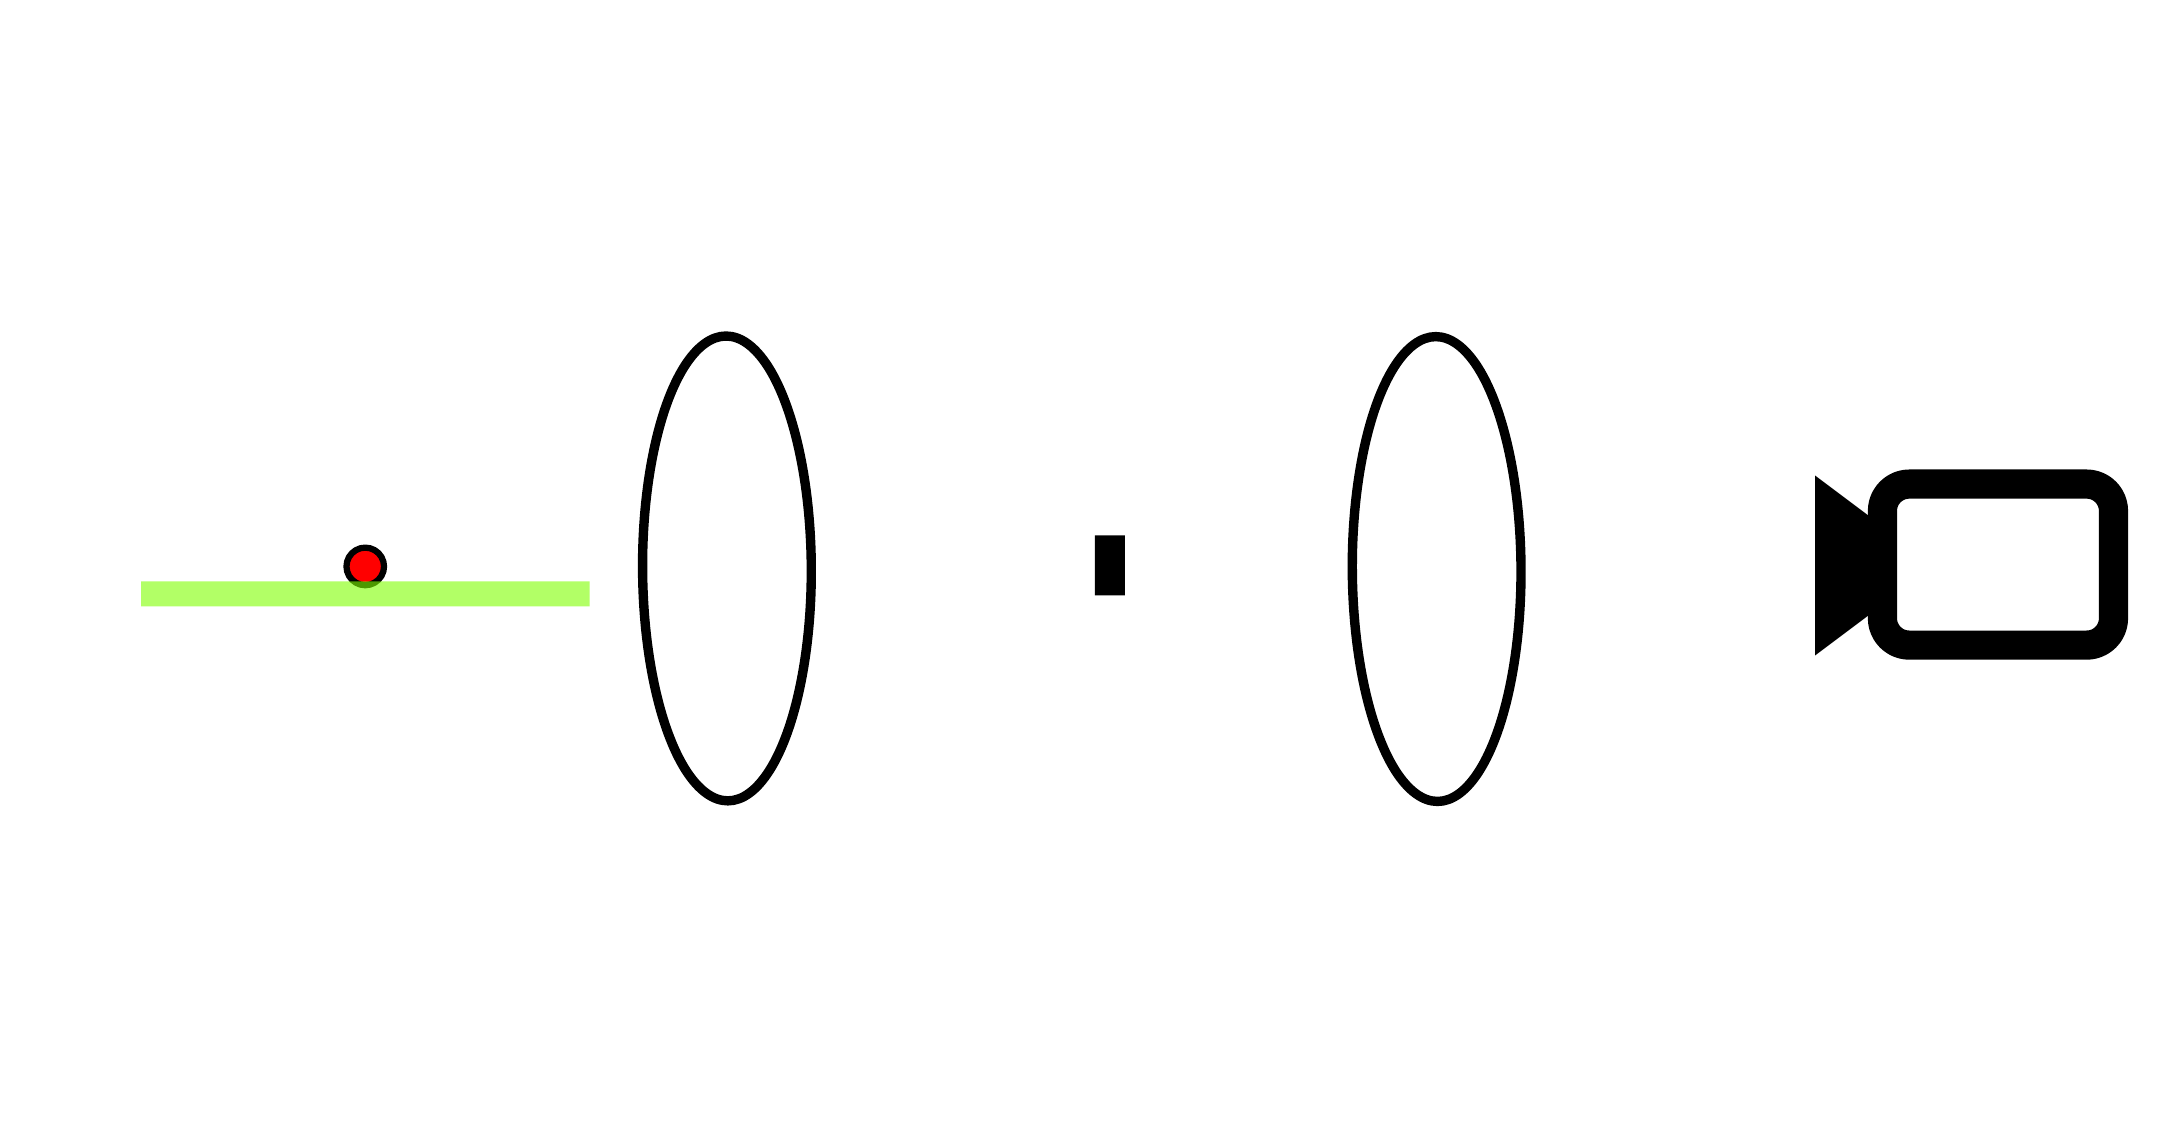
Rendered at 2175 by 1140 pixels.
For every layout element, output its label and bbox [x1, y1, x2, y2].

text_box [346, 547, 385, 581]
text_box [1882, 484, 2114, 646]
text_box [1352, 336, 1522, 802]
text_box [642, 336, 812, 801]
text_box [1815, 475, 1876, 656]
text_box [1094, 535, 1125, 596]
